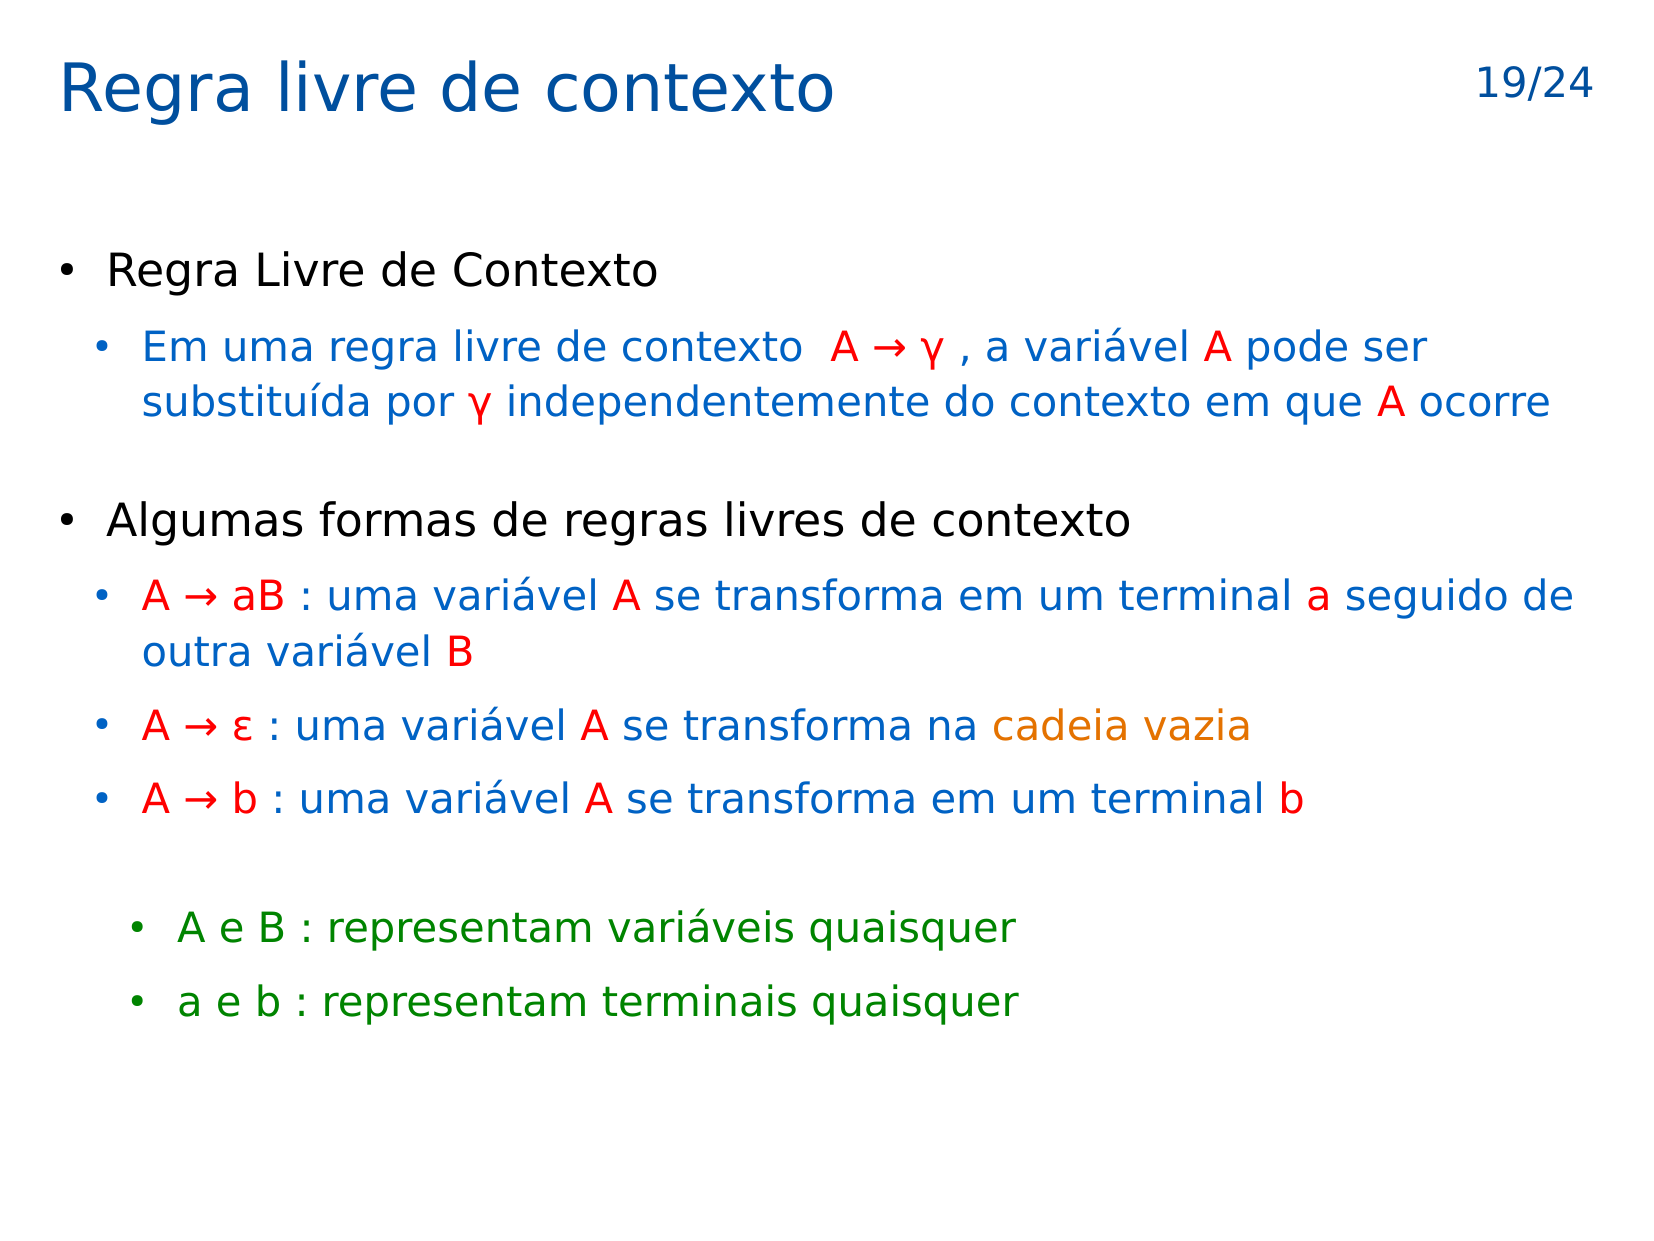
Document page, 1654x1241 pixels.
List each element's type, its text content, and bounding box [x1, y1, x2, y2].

title Regra livre de contexto [59, 29, 1625, 148]
list Regra Livre de Contexto Em uma regra livre de contexto A → γ , a variável A pode ser substituída por γ independentemente do contexto em que A ocorre Algumas formas de regras livres de contexto A → aB : uma variável A se transforma em um terminal a seguido de outra variável B A → ε : uma variável A se transforma na cadeia vazia A → b : uma variável A se transforma em um terminal b A e B : representam variáveis quaisquer a e b : representam terminais quaisquer [59, 236, 1595, 1211]
